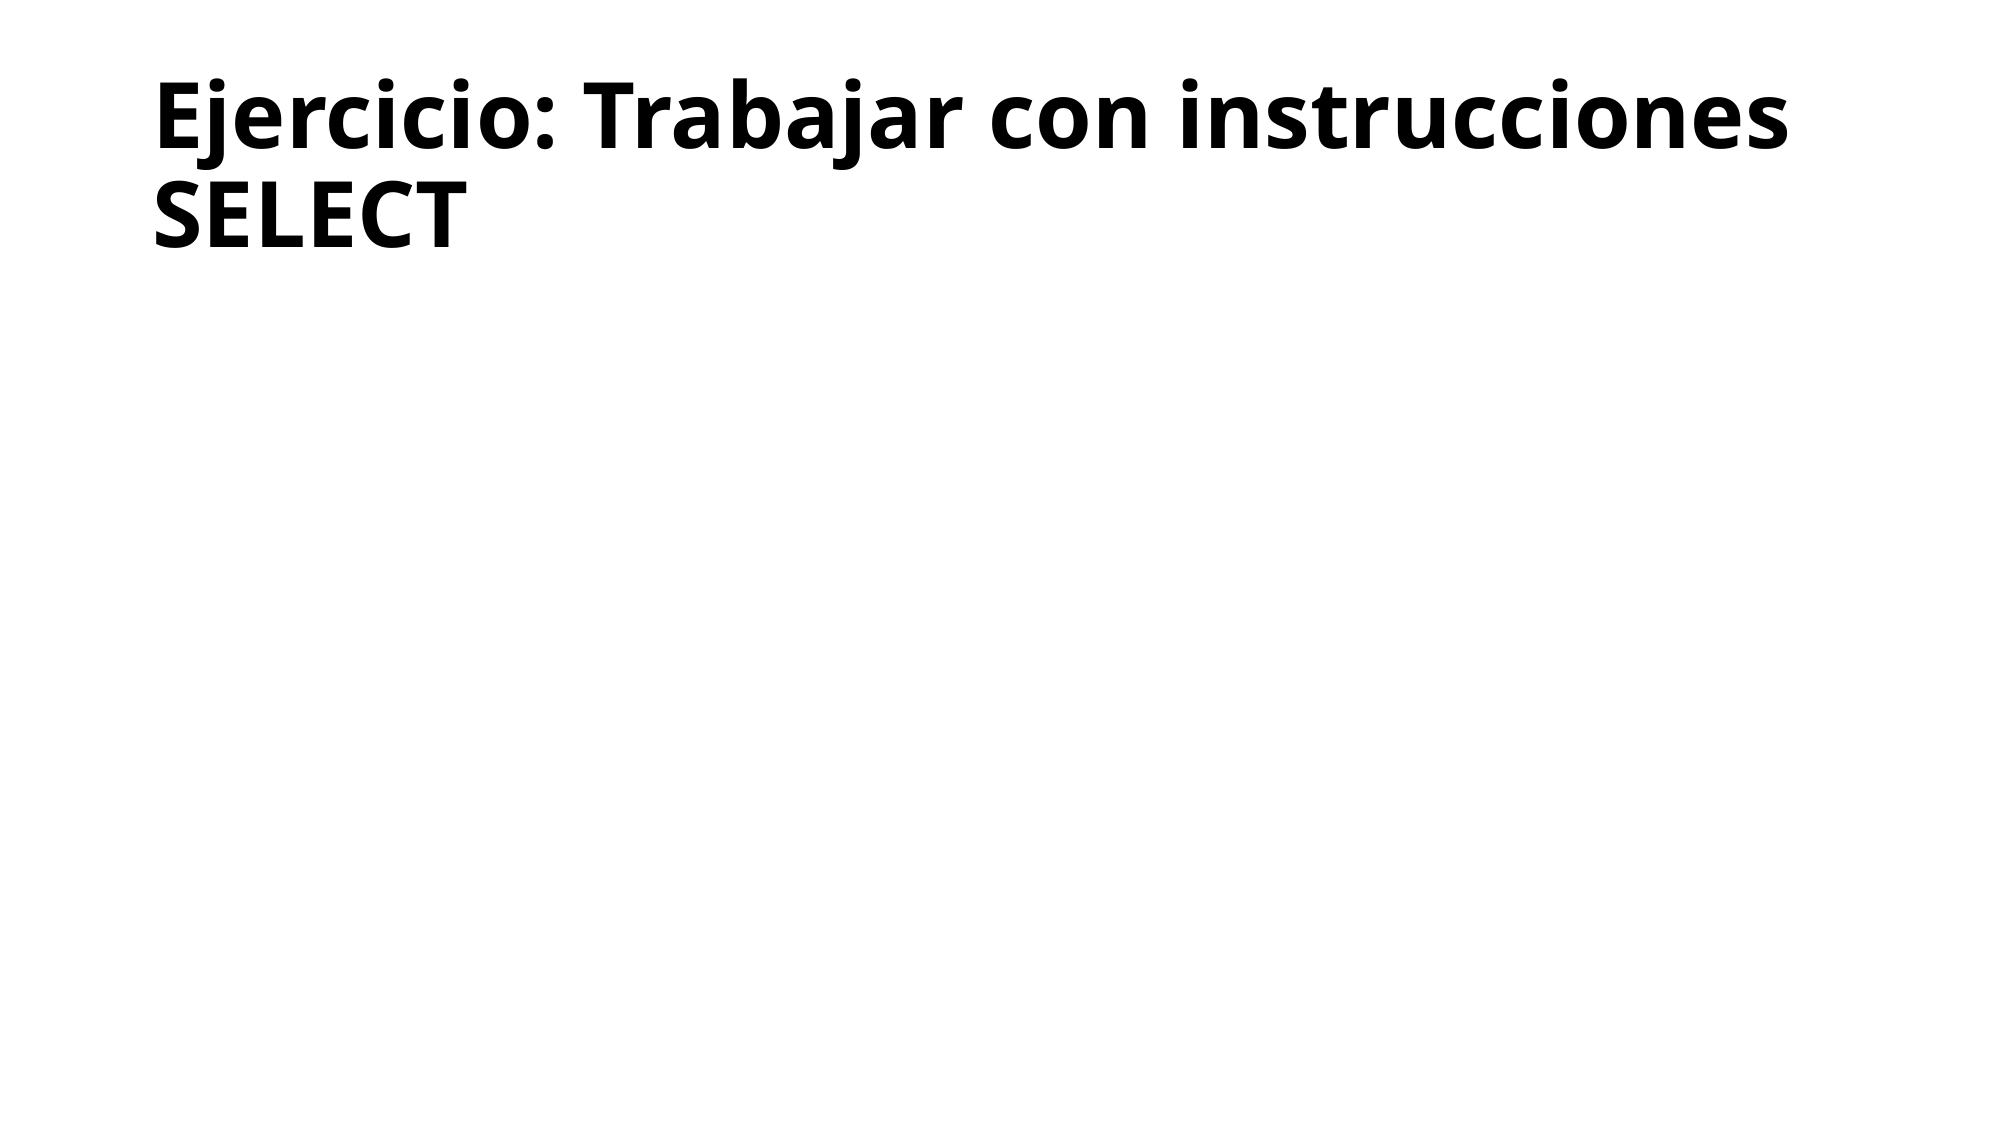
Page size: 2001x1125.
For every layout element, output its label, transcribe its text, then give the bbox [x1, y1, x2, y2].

title Ejercicio: Trabajar con instrucciones SELECT [137, 59, 1863, 278]
